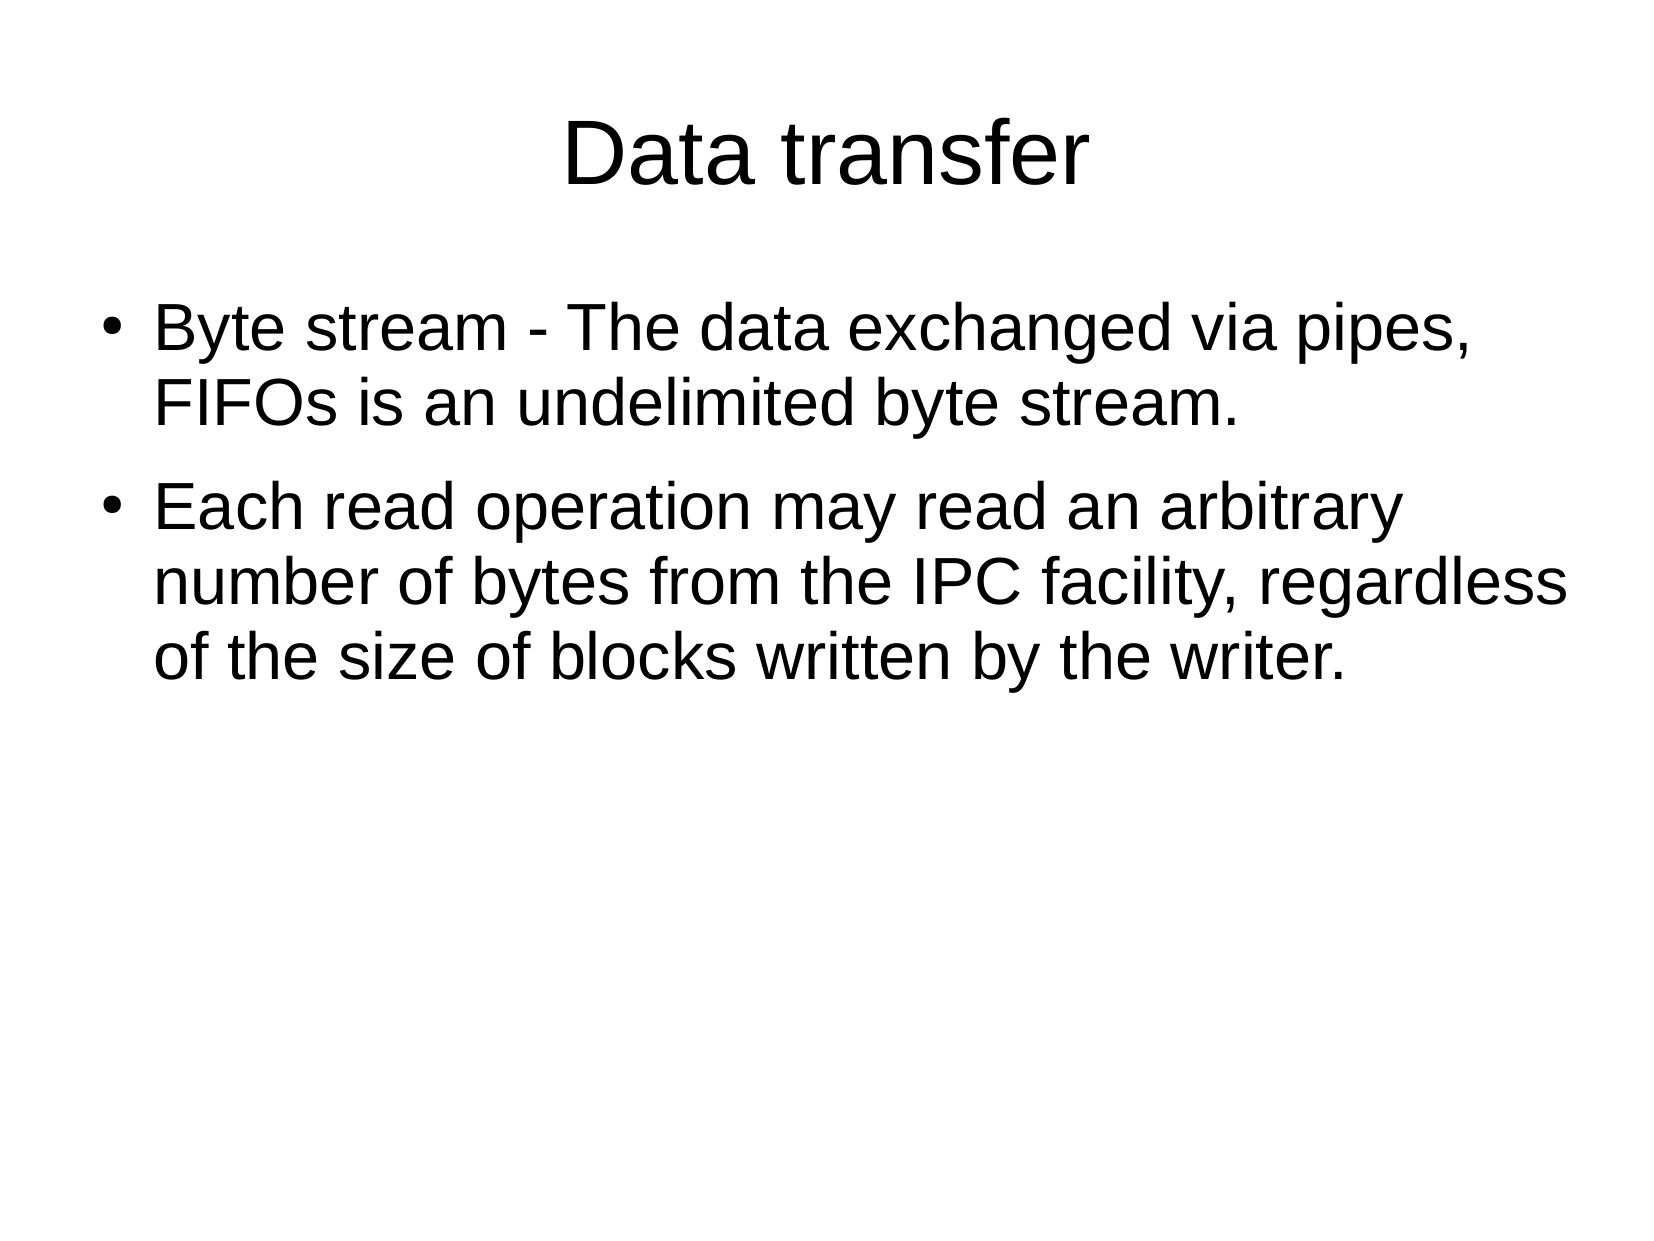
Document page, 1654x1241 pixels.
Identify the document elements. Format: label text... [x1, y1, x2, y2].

title Data transfer [82, 49, 1571, 257]
list Byte stream - The data exchanged via pipes, FIFOs is an undelimited byte stream. Each read operation may read an arbitrary number of bytes from the IPC facility, regardless of the size of blocks written by the writer. [82, 290, 1571, 1010]
